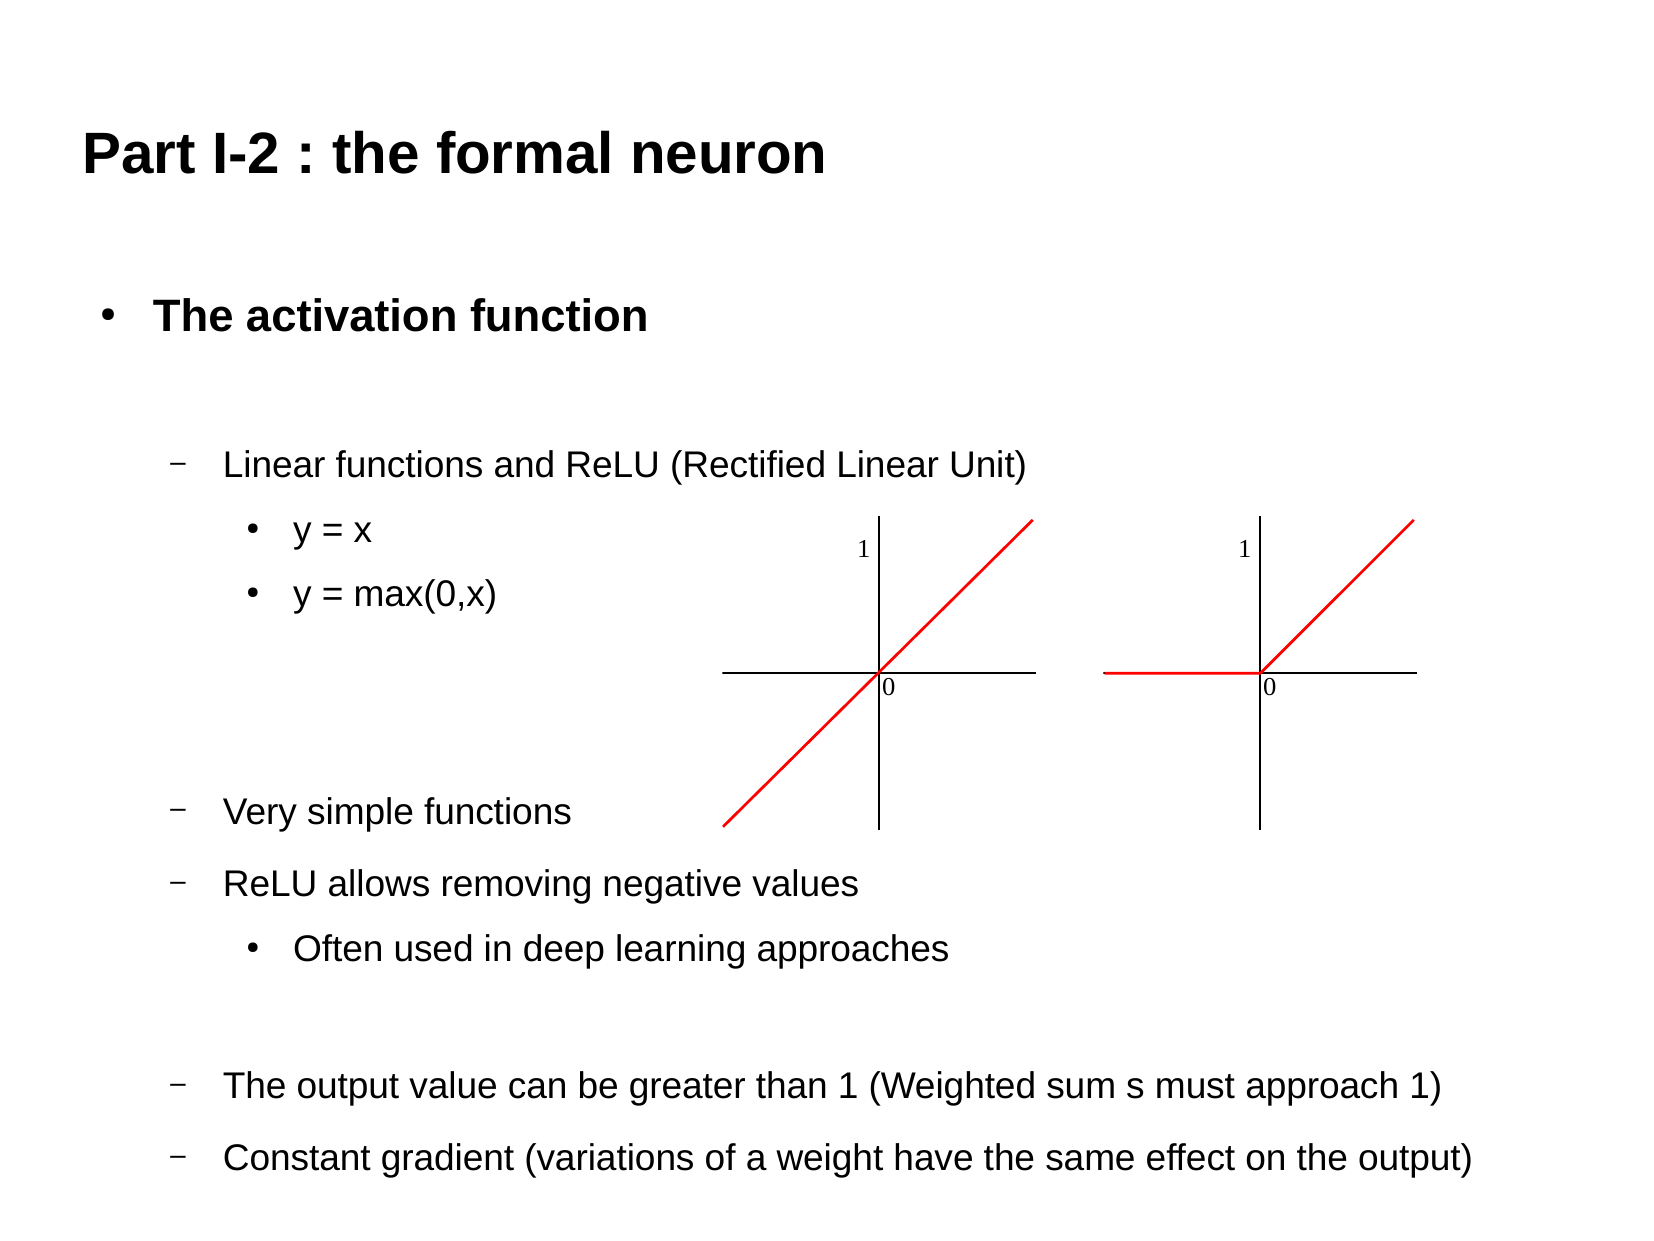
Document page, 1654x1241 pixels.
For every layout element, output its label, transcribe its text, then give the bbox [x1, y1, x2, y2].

list The activation function Linear functions and ReLU (Rectified Linear Unit) y = x y = max(0,x) Very simple functions ReLU allows removing negative values Often used in deep learning approaches The output value can be greater than 1 (Weighted sum s must approach 1) Constant gradient (variations of a weight have the same effect on the output) [82, 290, 1571, 1182]
picture [722, 516, 1037, 830]
picture [1103, 516, 1418, 830]
title Part I-2 : the formal neuron [82, 49, 1571, 257]
